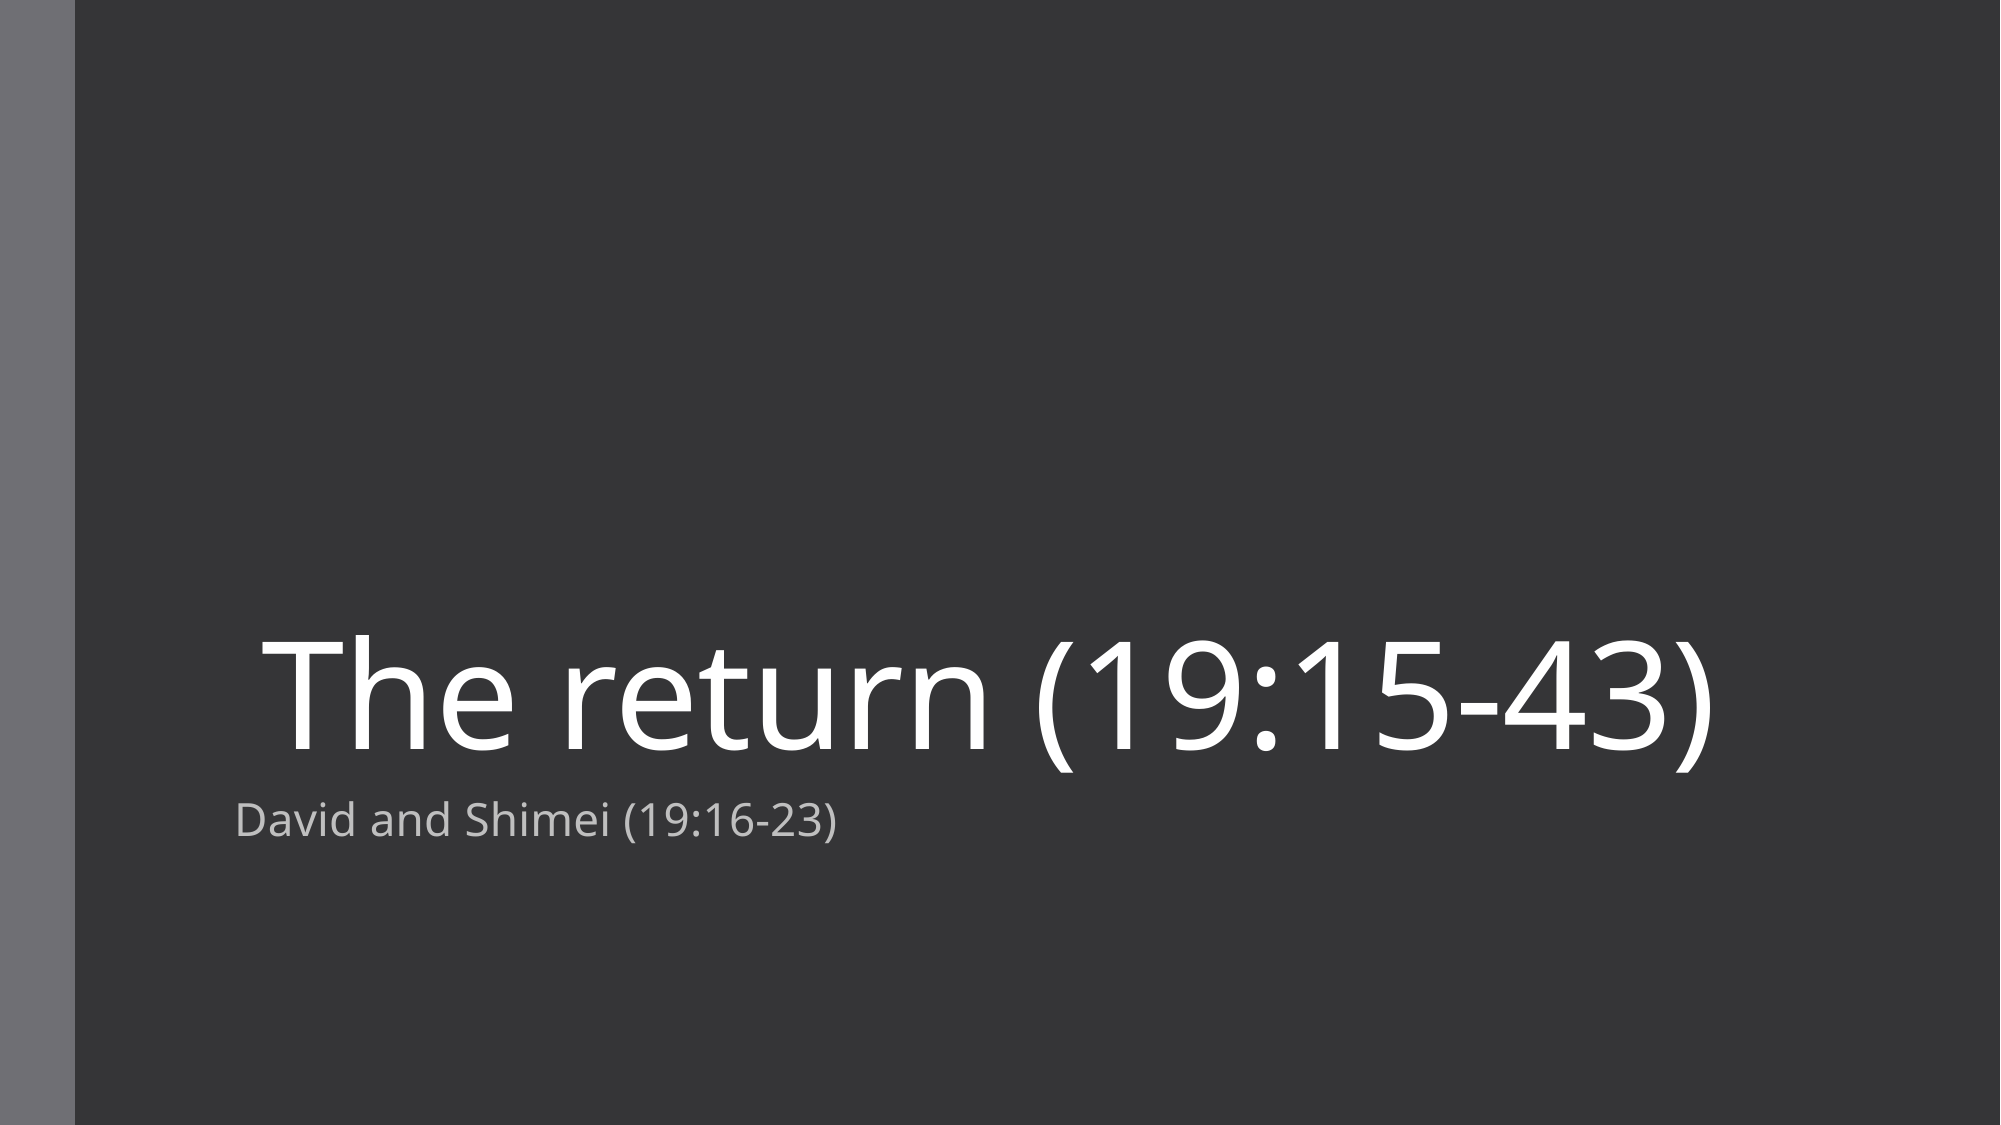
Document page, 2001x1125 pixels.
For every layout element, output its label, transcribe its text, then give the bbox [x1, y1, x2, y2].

title The return (19:15-43) [206, 124, 1752, 787]
subtitle David and Shimei (19:16-23) [206, 787, 1752, 1066]
